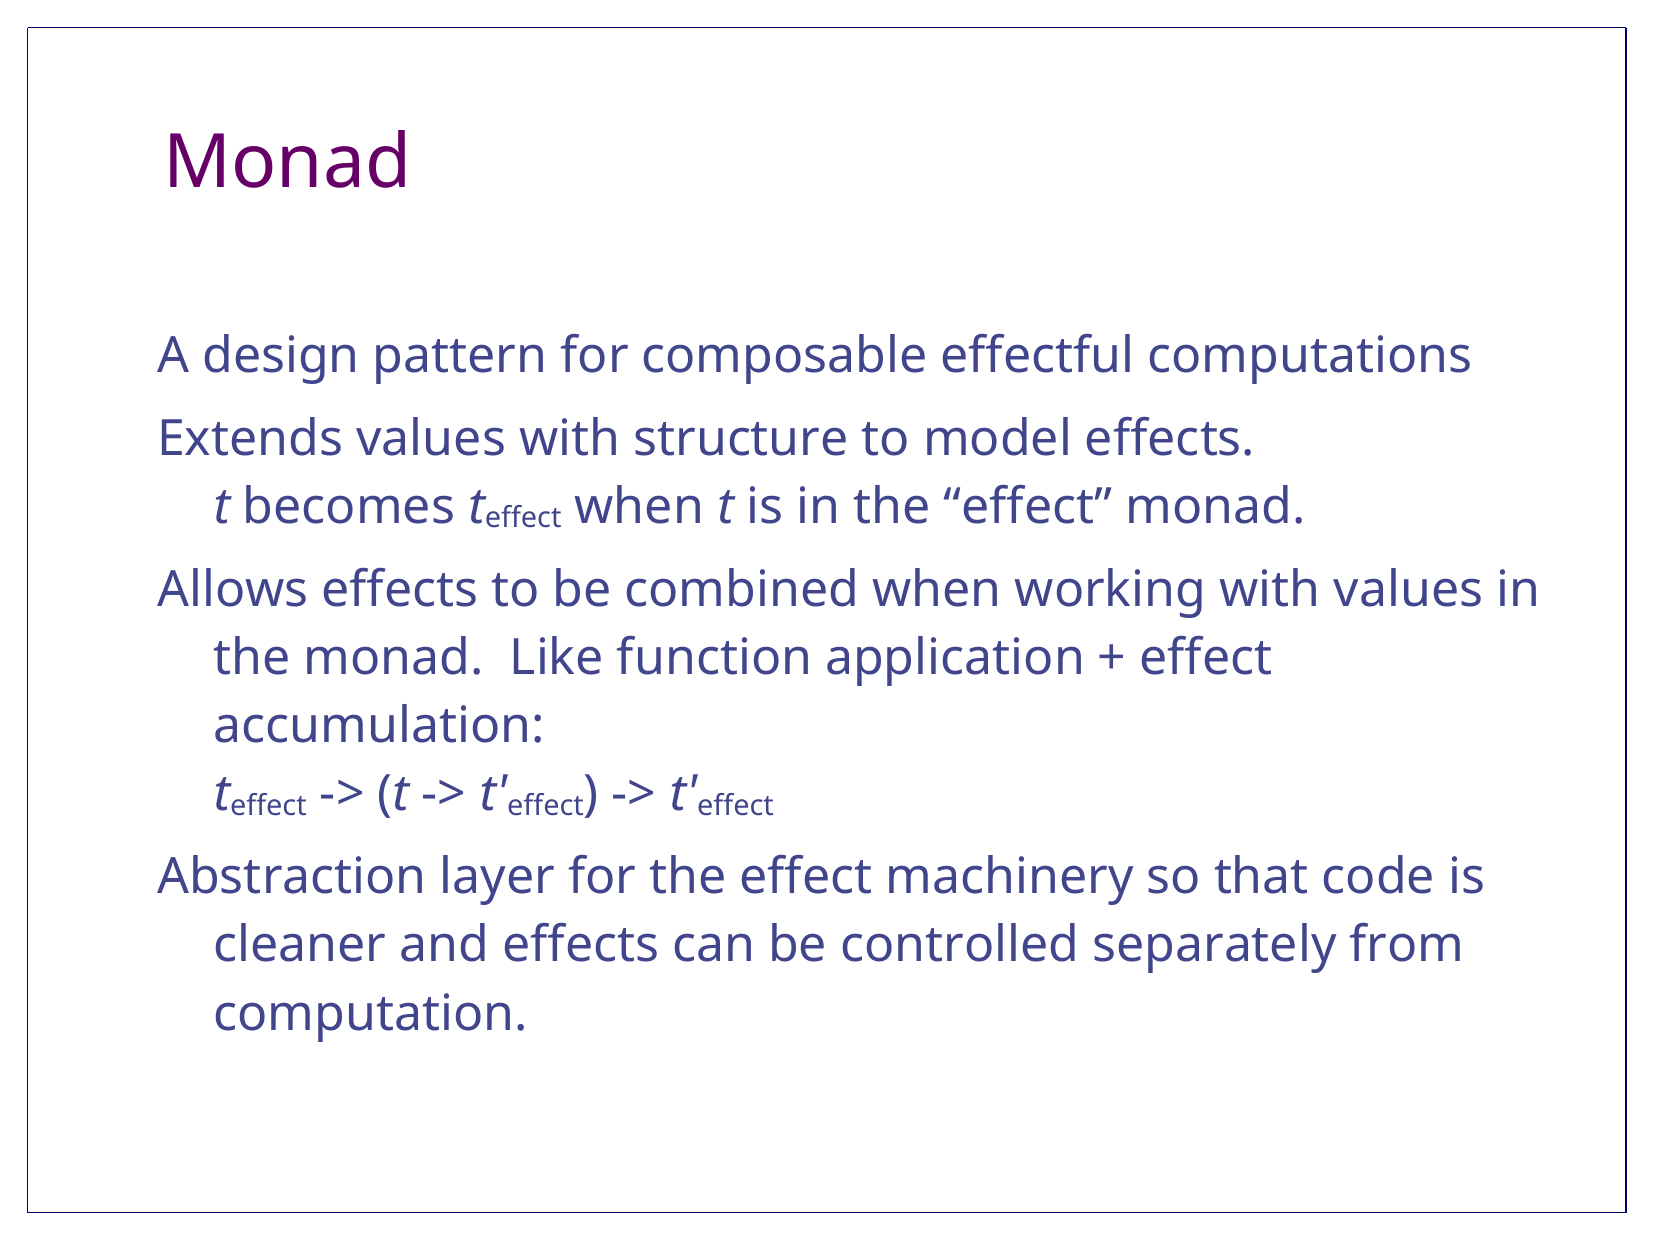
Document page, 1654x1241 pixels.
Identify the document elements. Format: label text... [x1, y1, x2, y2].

list A design pattern for composable effectful computations Extends values with structure to model effects. t becomes teffect when t is in the “effect” monad. Allows effects to be combined when working with values in the monad. Like function application + effect accumulation: teffect -> (t -> t'effect) -> t'effect Abstraction layer for the effect machinery so that code is cleaner and effects can be controlled separately from computation. [157, 318, 1563, 1063]
title Monad [163, 54, 1528, 262]
